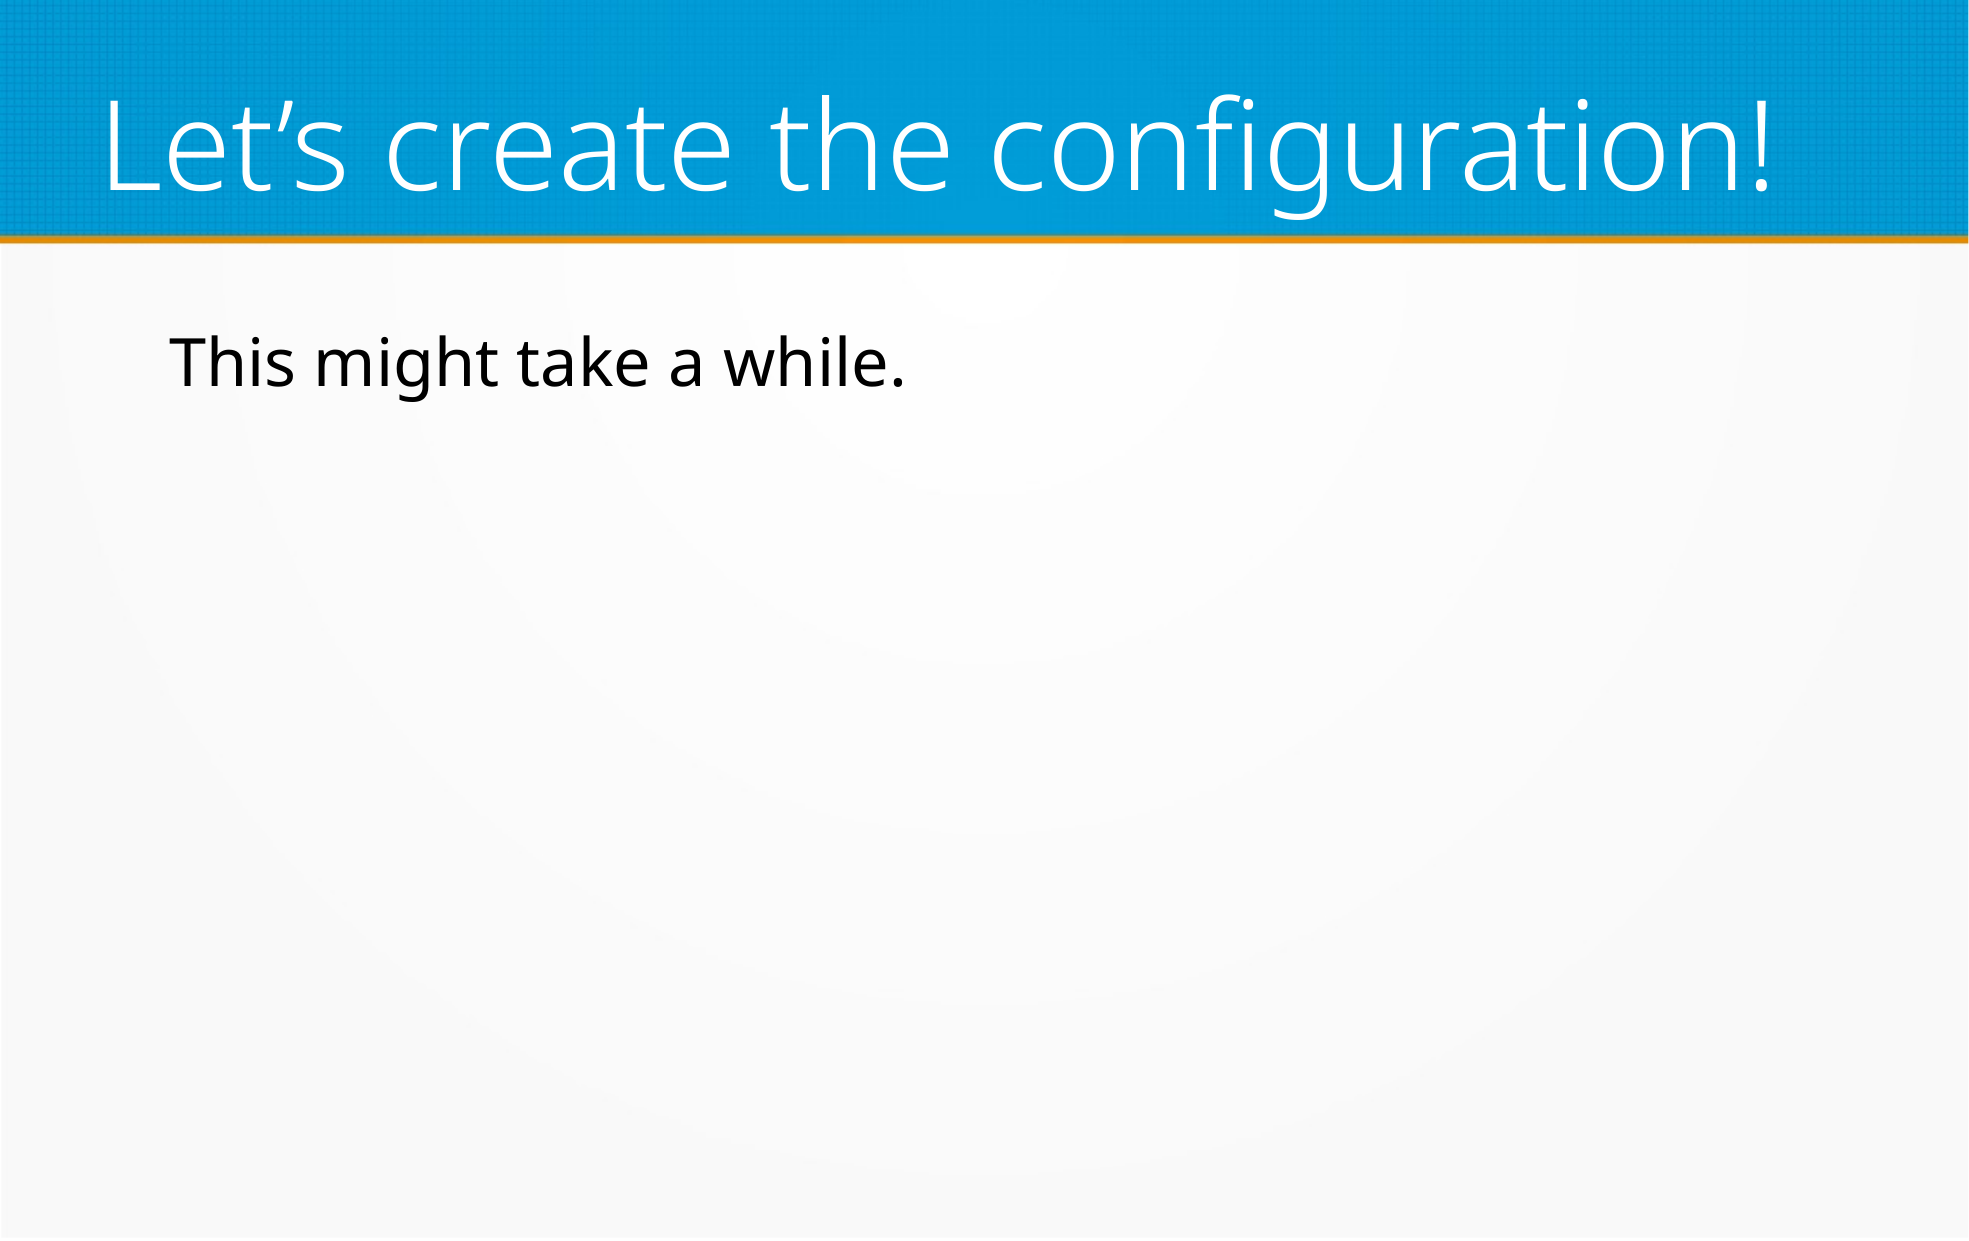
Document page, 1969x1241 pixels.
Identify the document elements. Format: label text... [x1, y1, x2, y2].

picture [0, 233, 1969, 1241]
list This might take a while. [98, 315, 1861, 1081]
title Let’s create the configuration! [98, 19, 1870, 227]
